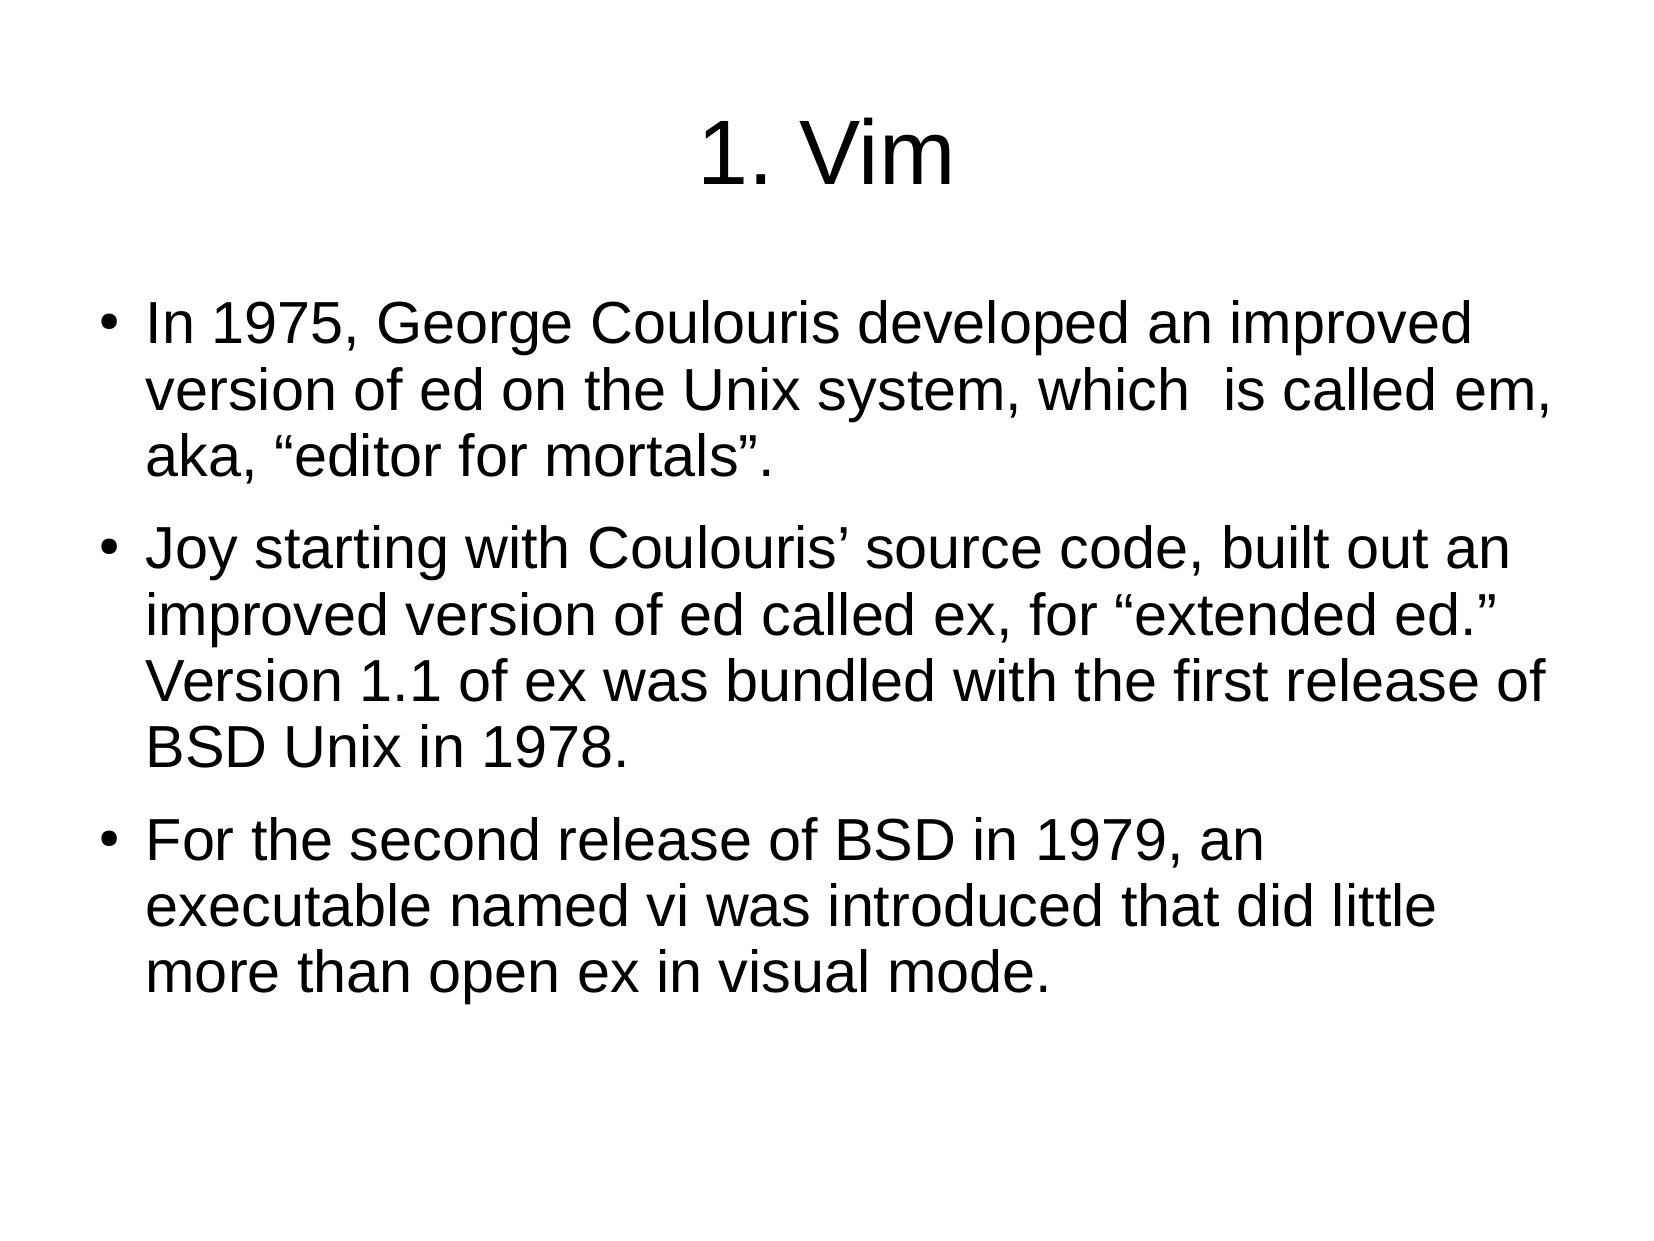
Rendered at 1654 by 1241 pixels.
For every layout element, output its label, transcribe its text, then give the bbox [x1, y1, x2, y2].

list In 1975, George Coulouris developed an improved version of ed on the Unix system, which is called em, aka, “editor for mortals”. Joy starting with Coulouris’ source code, built out an improved version of ed called ex, for “extended ed.” Version 1.1 of ex was bundled with the first release of BSD Unix in 1978. For the second release of BSD in 1979, an executable named vi was introduced that did little more than open ex in visual mode. [82, 290, 1571, 1010]
title 1. Vim [82, 49, 1571, 257]
